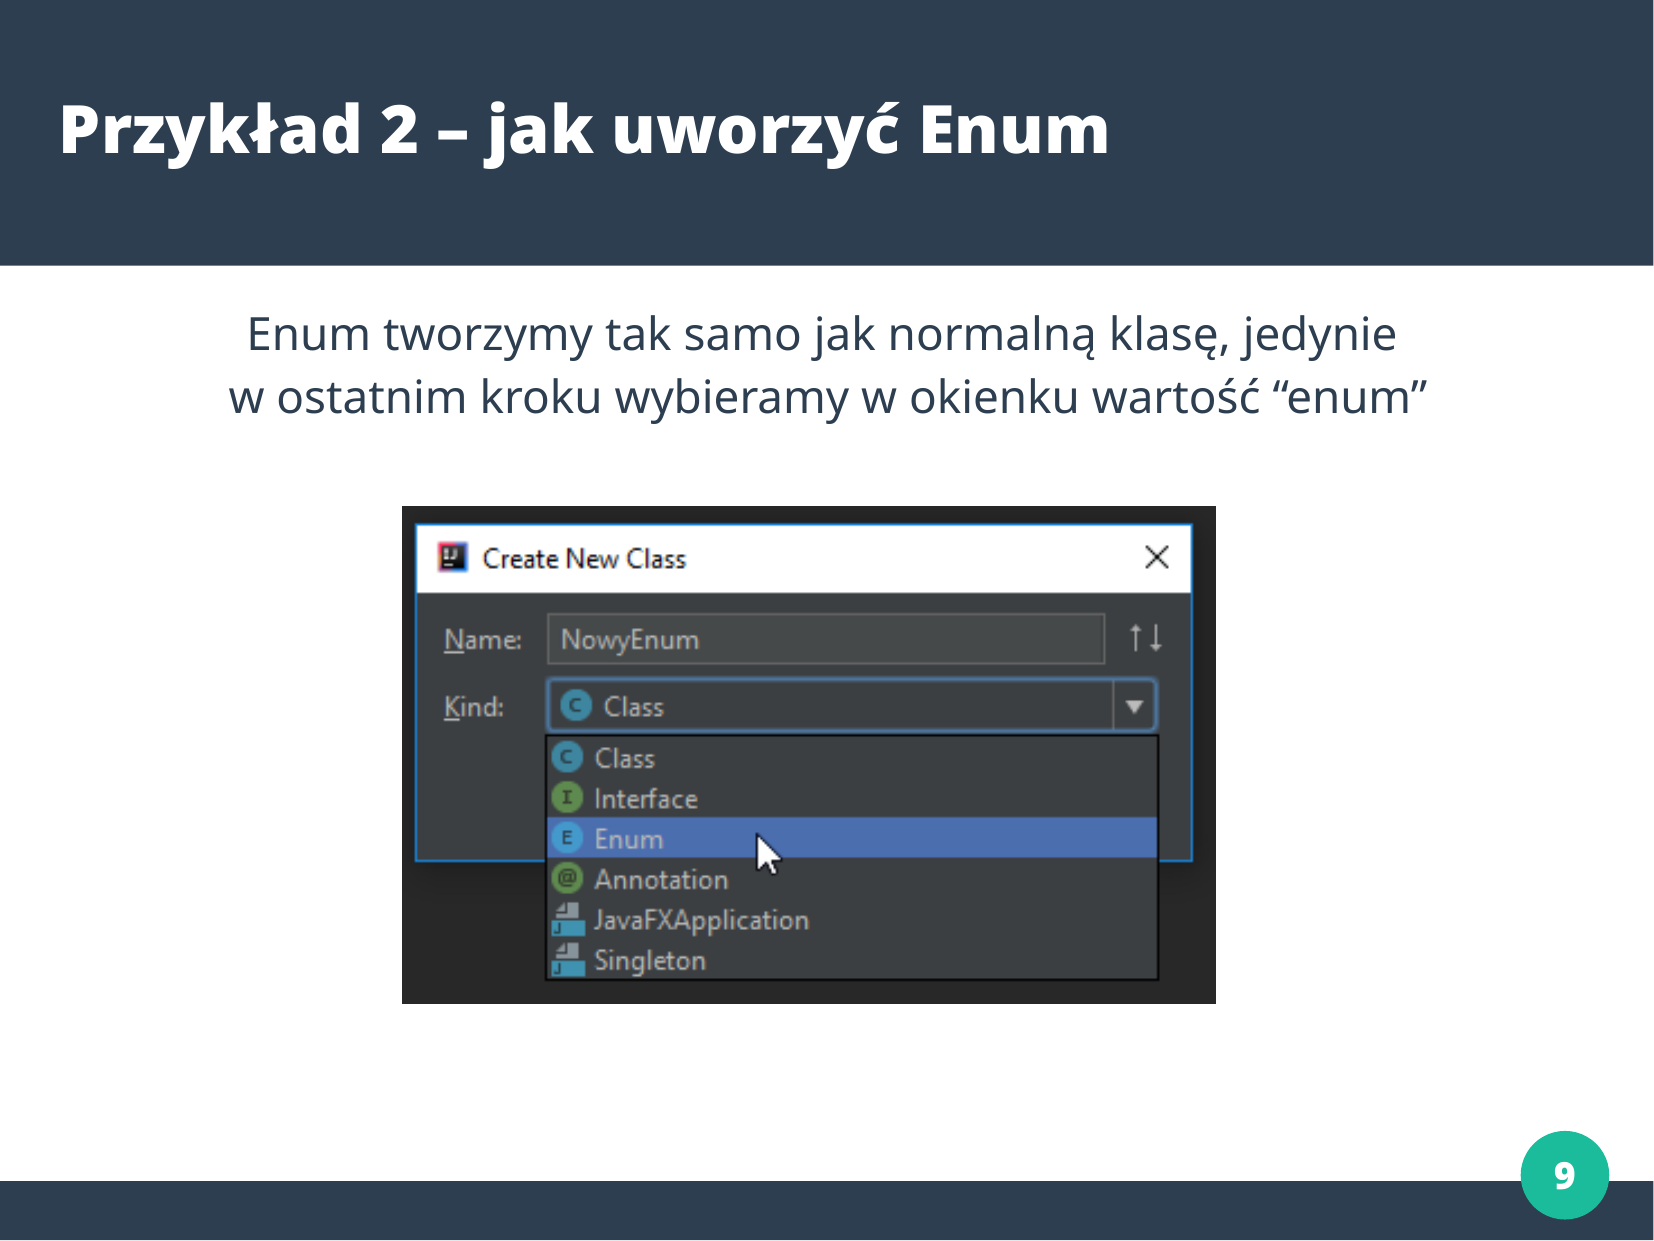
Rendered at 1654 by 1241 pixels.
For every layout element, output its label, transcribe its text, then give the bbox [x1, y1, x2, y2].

title Przykład 2 – jak uworzyć Enum [59, 49, 1595, 207]
picture [402, 506, 1216, 1004]
text_box Enum tworzymy tak samo jak normalną klasę, jedynie w ostatnim kroku wybieramy w okienku wartość “enum” [0, 294, 1654, 438]
